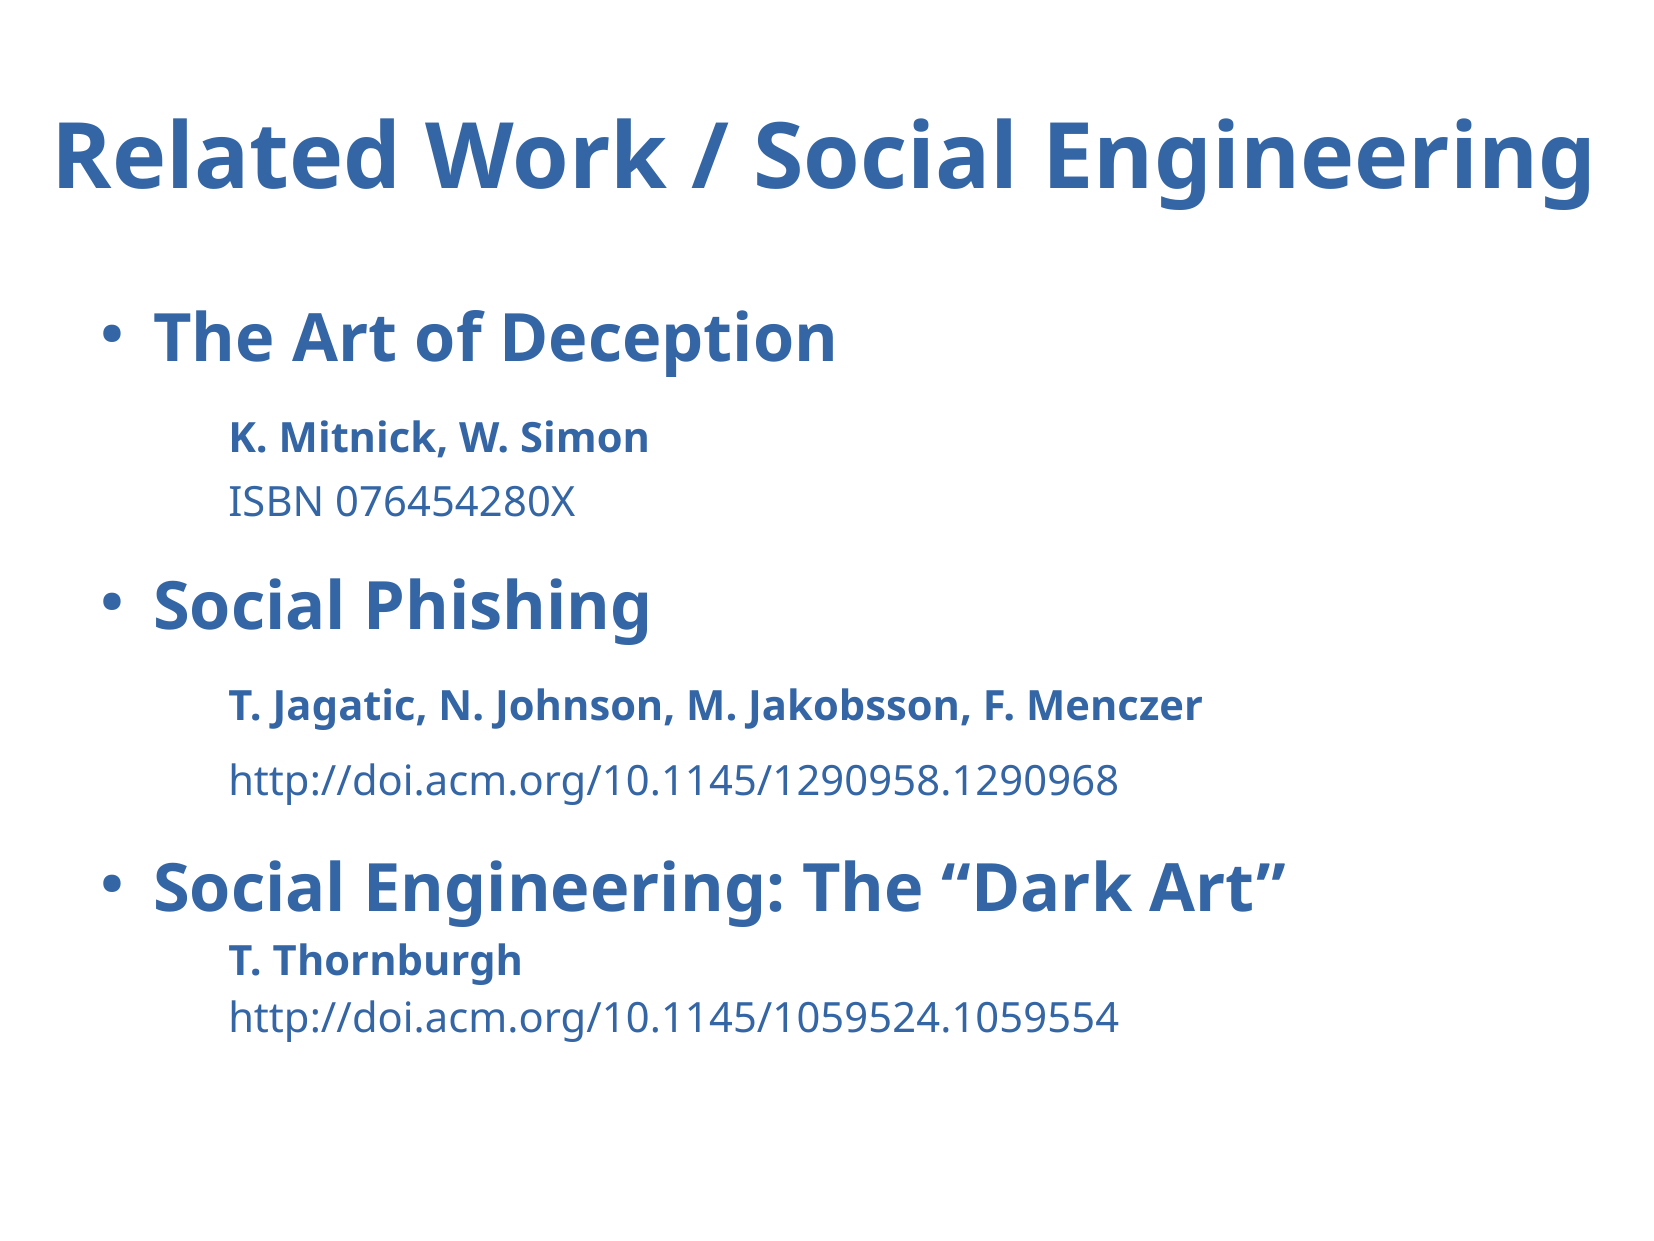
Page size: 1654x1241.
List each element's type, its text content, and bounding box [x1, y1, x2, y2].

title Related Work / Social Engineering [0, 5, 1651, 301]
list The Art of Deception K. Mitnick, W. Simon ISBN 076454280X Social Phishing T. Jagatic, N. Johnson, M. Jakobsson, F. Menczer http://doi.acm.org/10.1145/1290958.1290968 Social Engineering: The “Dark Art” T. Thornburgh http://doi.acm.org/10.1145/1059524.1059554 [82, 290, 1654, 1173]
